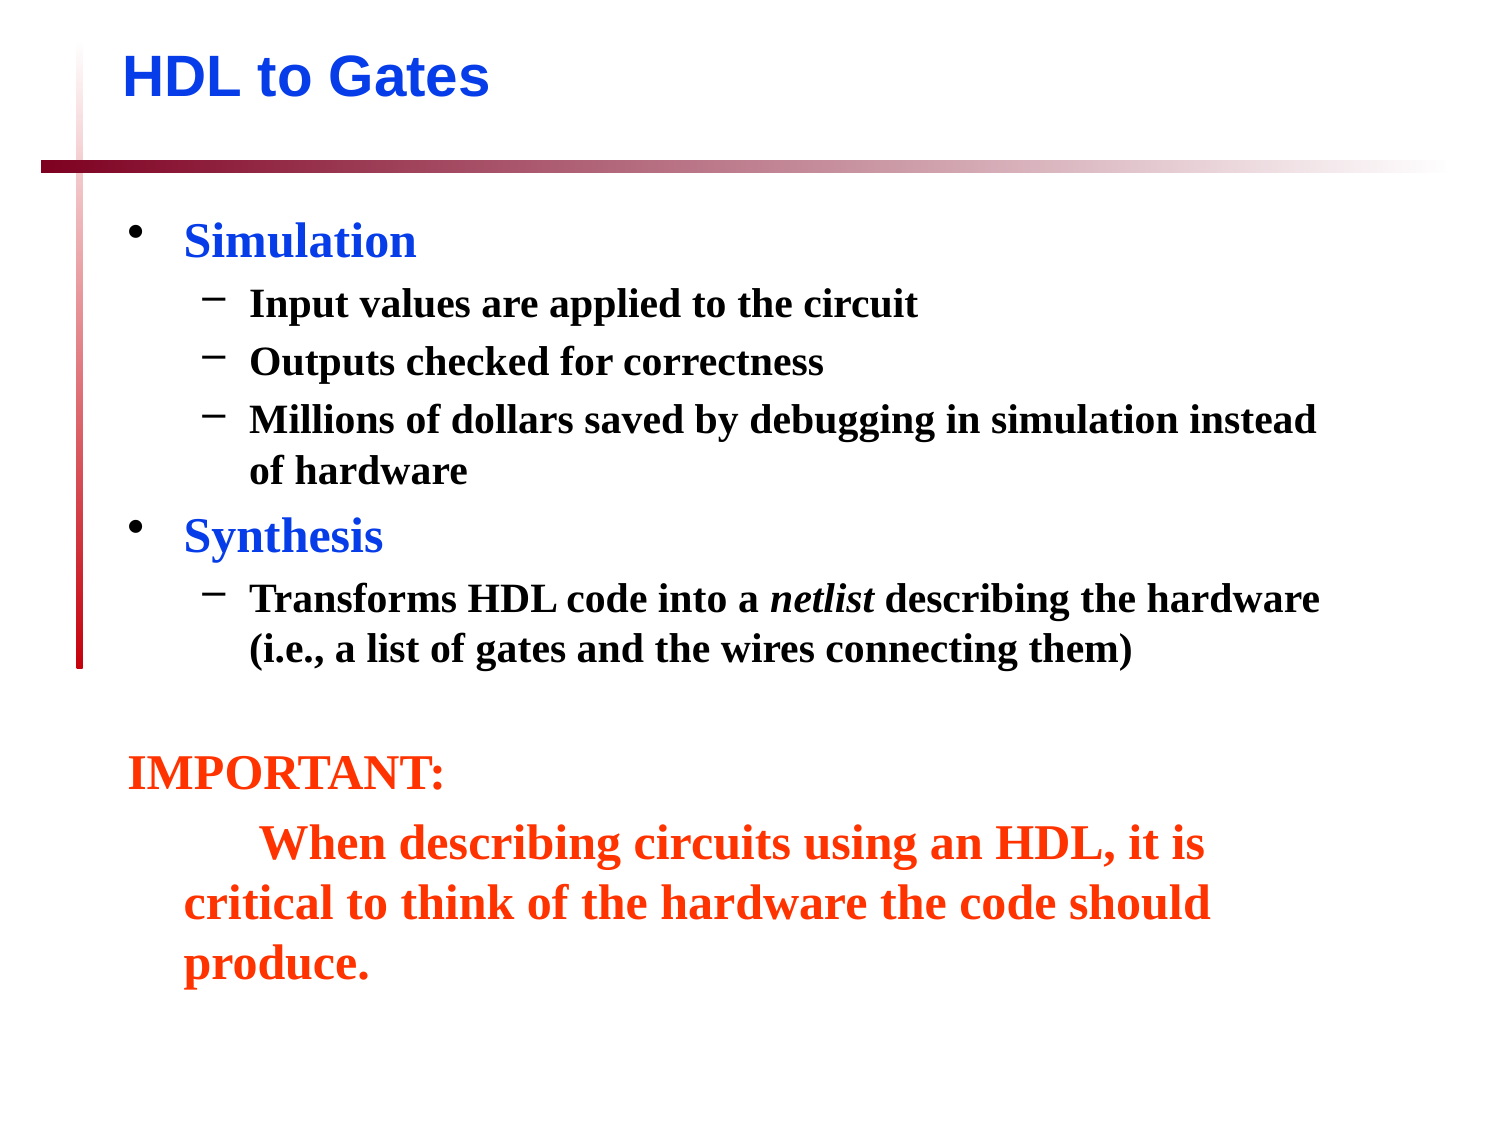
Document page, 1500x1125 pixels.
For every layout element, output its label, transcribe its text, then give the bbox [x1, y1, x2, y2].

text_box Simulation Input values are applied to the circuit Outputs checked for correctness Millions of dollars saved by debugging in simulation instead of hardware Synthesis Transforms HDL code into a netlist describing the hardware (i.e., a list of gates and the wires connecting them) IMPORTANT: When describing circuits using an HDL, it is critical to think of the hardware the code should produce. [112, 199, 1363, 1013]
title HDL to Gates [112, 43, 1400, 240]
